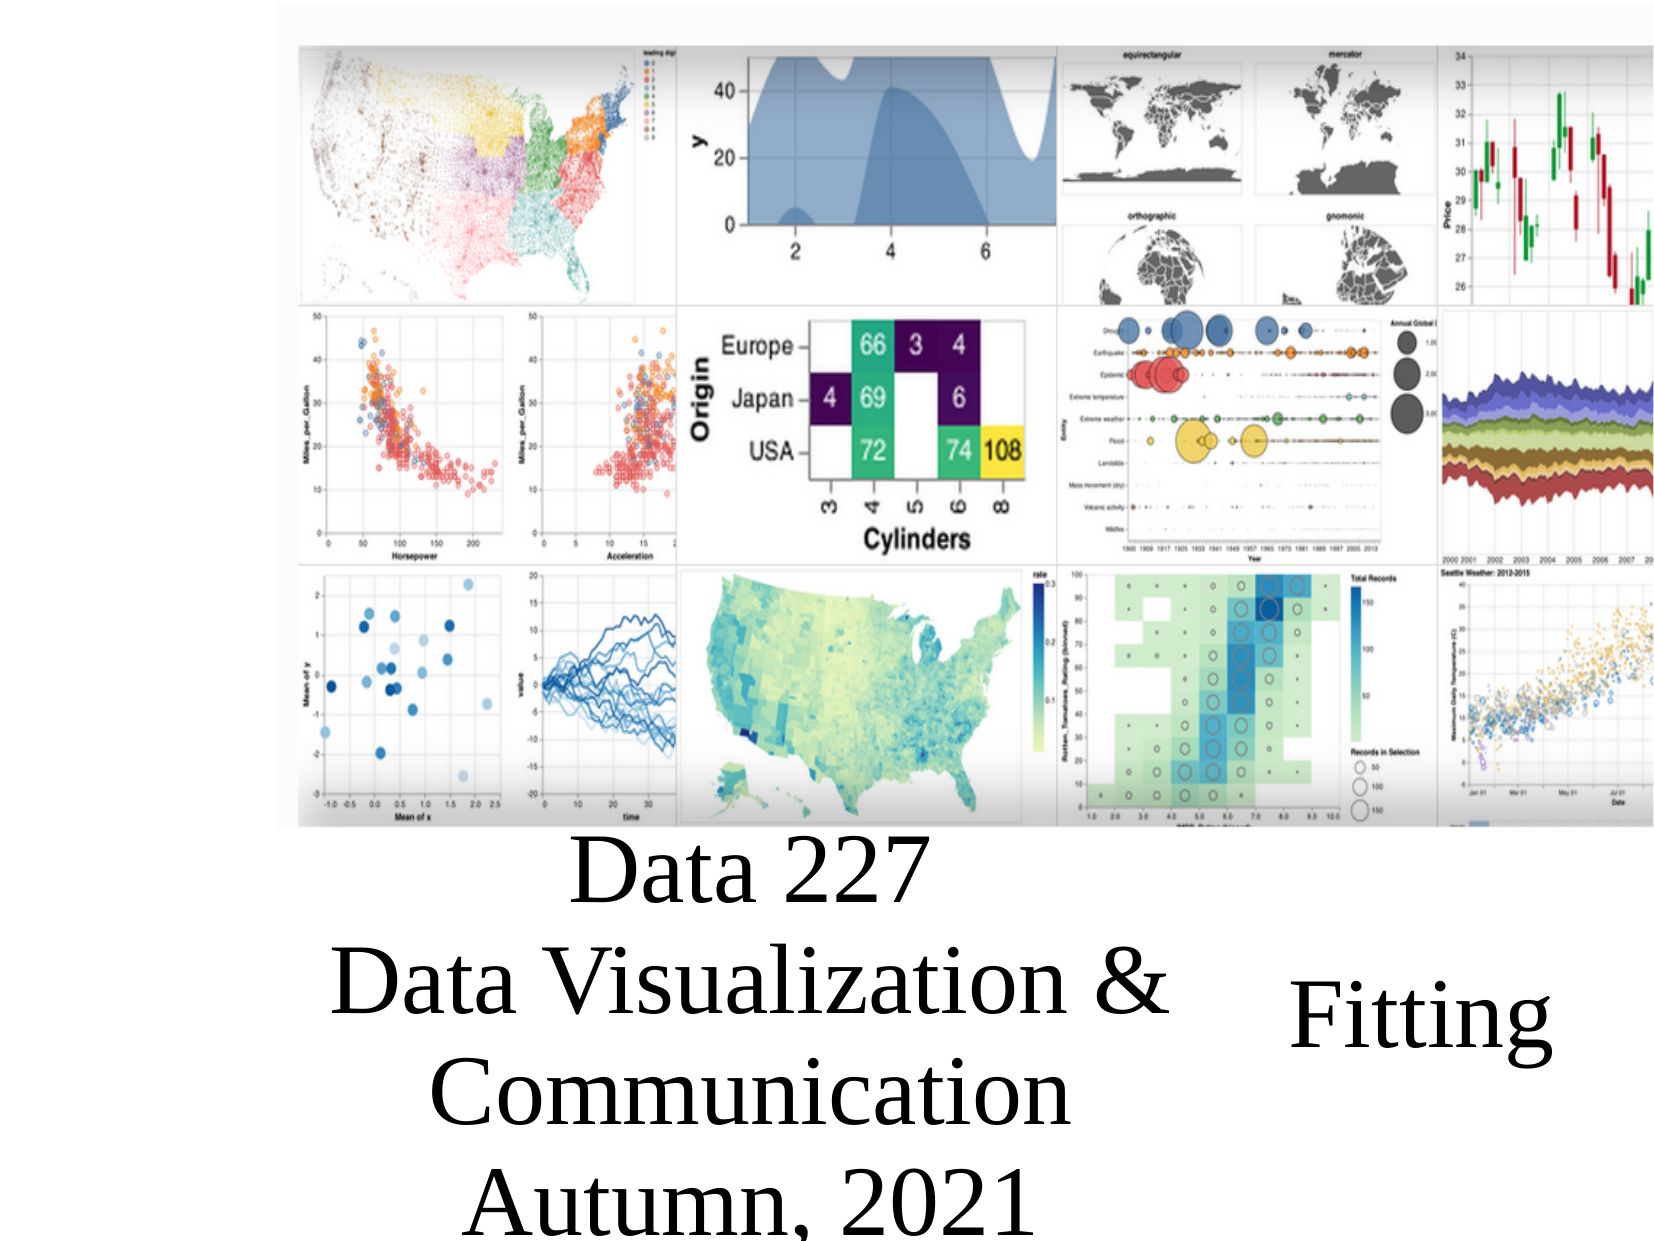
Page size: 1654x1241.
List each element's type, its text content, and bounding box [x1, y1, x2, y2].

picture [275, 3, 1654, 588]
text_box Fitting [677, 567, 1654, 1241]
text_box Data 227 Data Visualization & Communication Autumn, 2021 [6, 588, 677, 1241]
